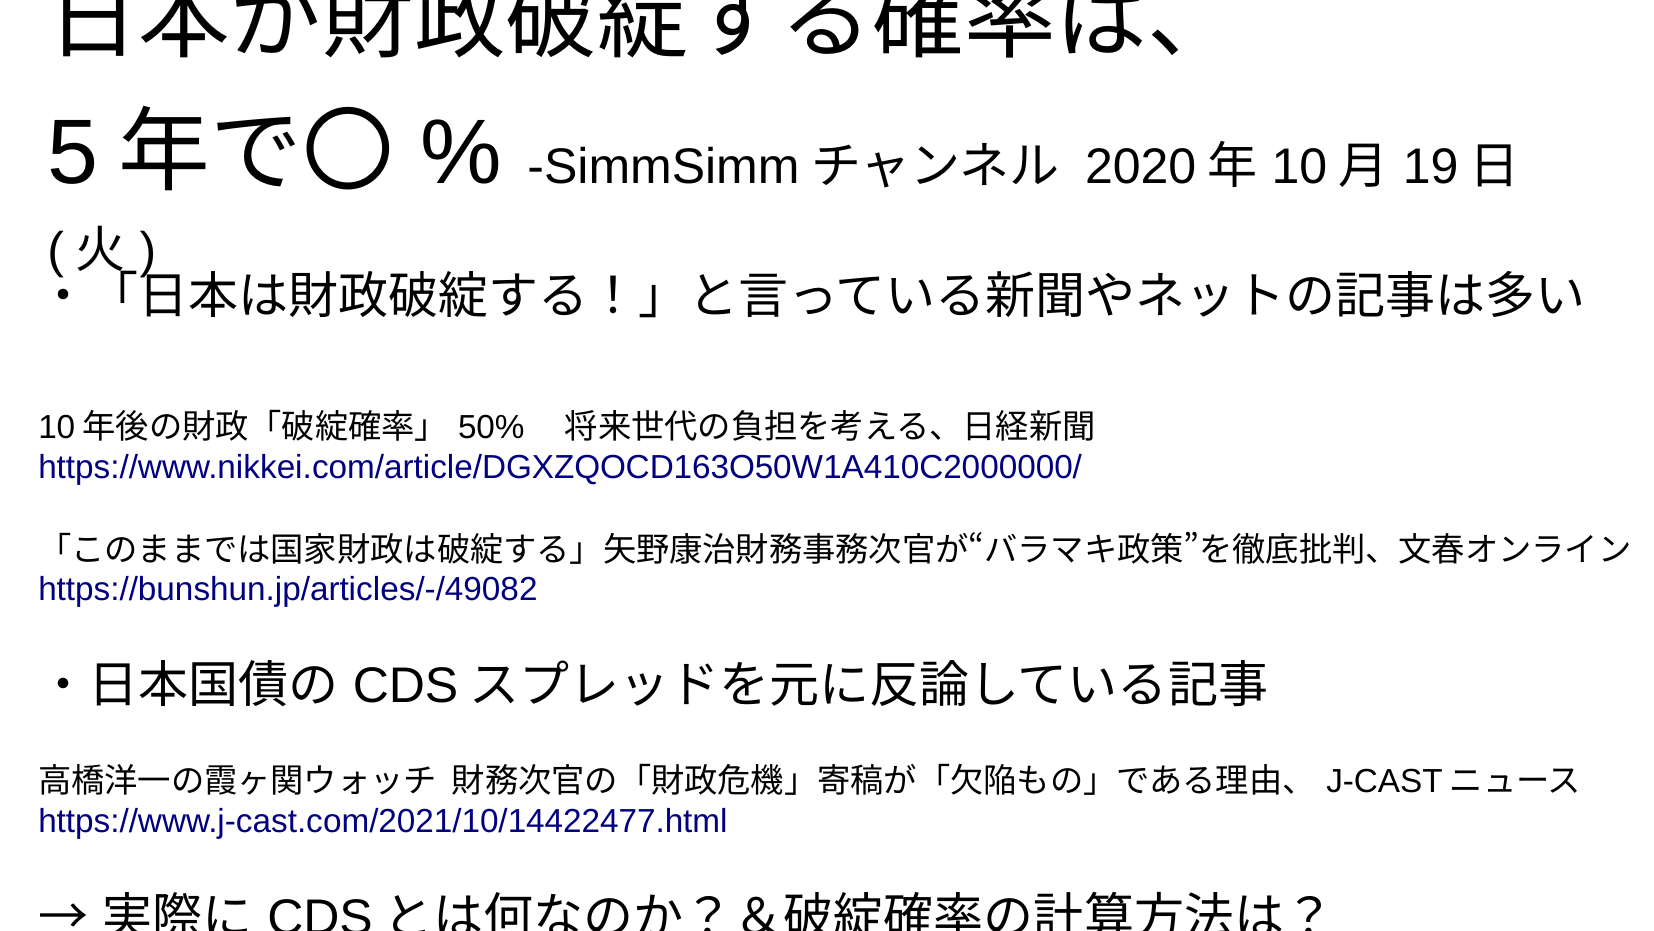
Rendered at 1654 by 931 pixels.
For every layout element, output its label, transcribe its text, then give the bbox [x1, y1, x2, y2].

title 日本が財政破綻する確率は、 5年で〇% -SimmSimmチャンネル 2020年10月19日(火) [47, 10, 1630, 216]
text_box ・「日本は財政破綻する！」と言っている新聞やネットの記事は多い 10年後の財政「破綻確率」50% 将来世代の負担を考える、日経新聞 https://www.nikkei.com/article/DGXZQOCD163O50W1A410C2000000/ 「このままでは国家財政は破綻する」矢野康治財務事務次官が“バラマキ政策”を徹底批判、文春オンライン https://bunshun.jp/articles/-/49082 ・日本国債のCDSスプレッドを元に反論している記事 高橋洋一の霞ヶ関ウォッチ 財務次官の「財政危機」寄稿が「欠陥もの」である理由、J-CASTニュース https://www.j-cast.com/2021/10/14422477.html →実際にCDSとは何なのか？＆破綻確率の計算方法は？ [23, 248, 1654, 875]
